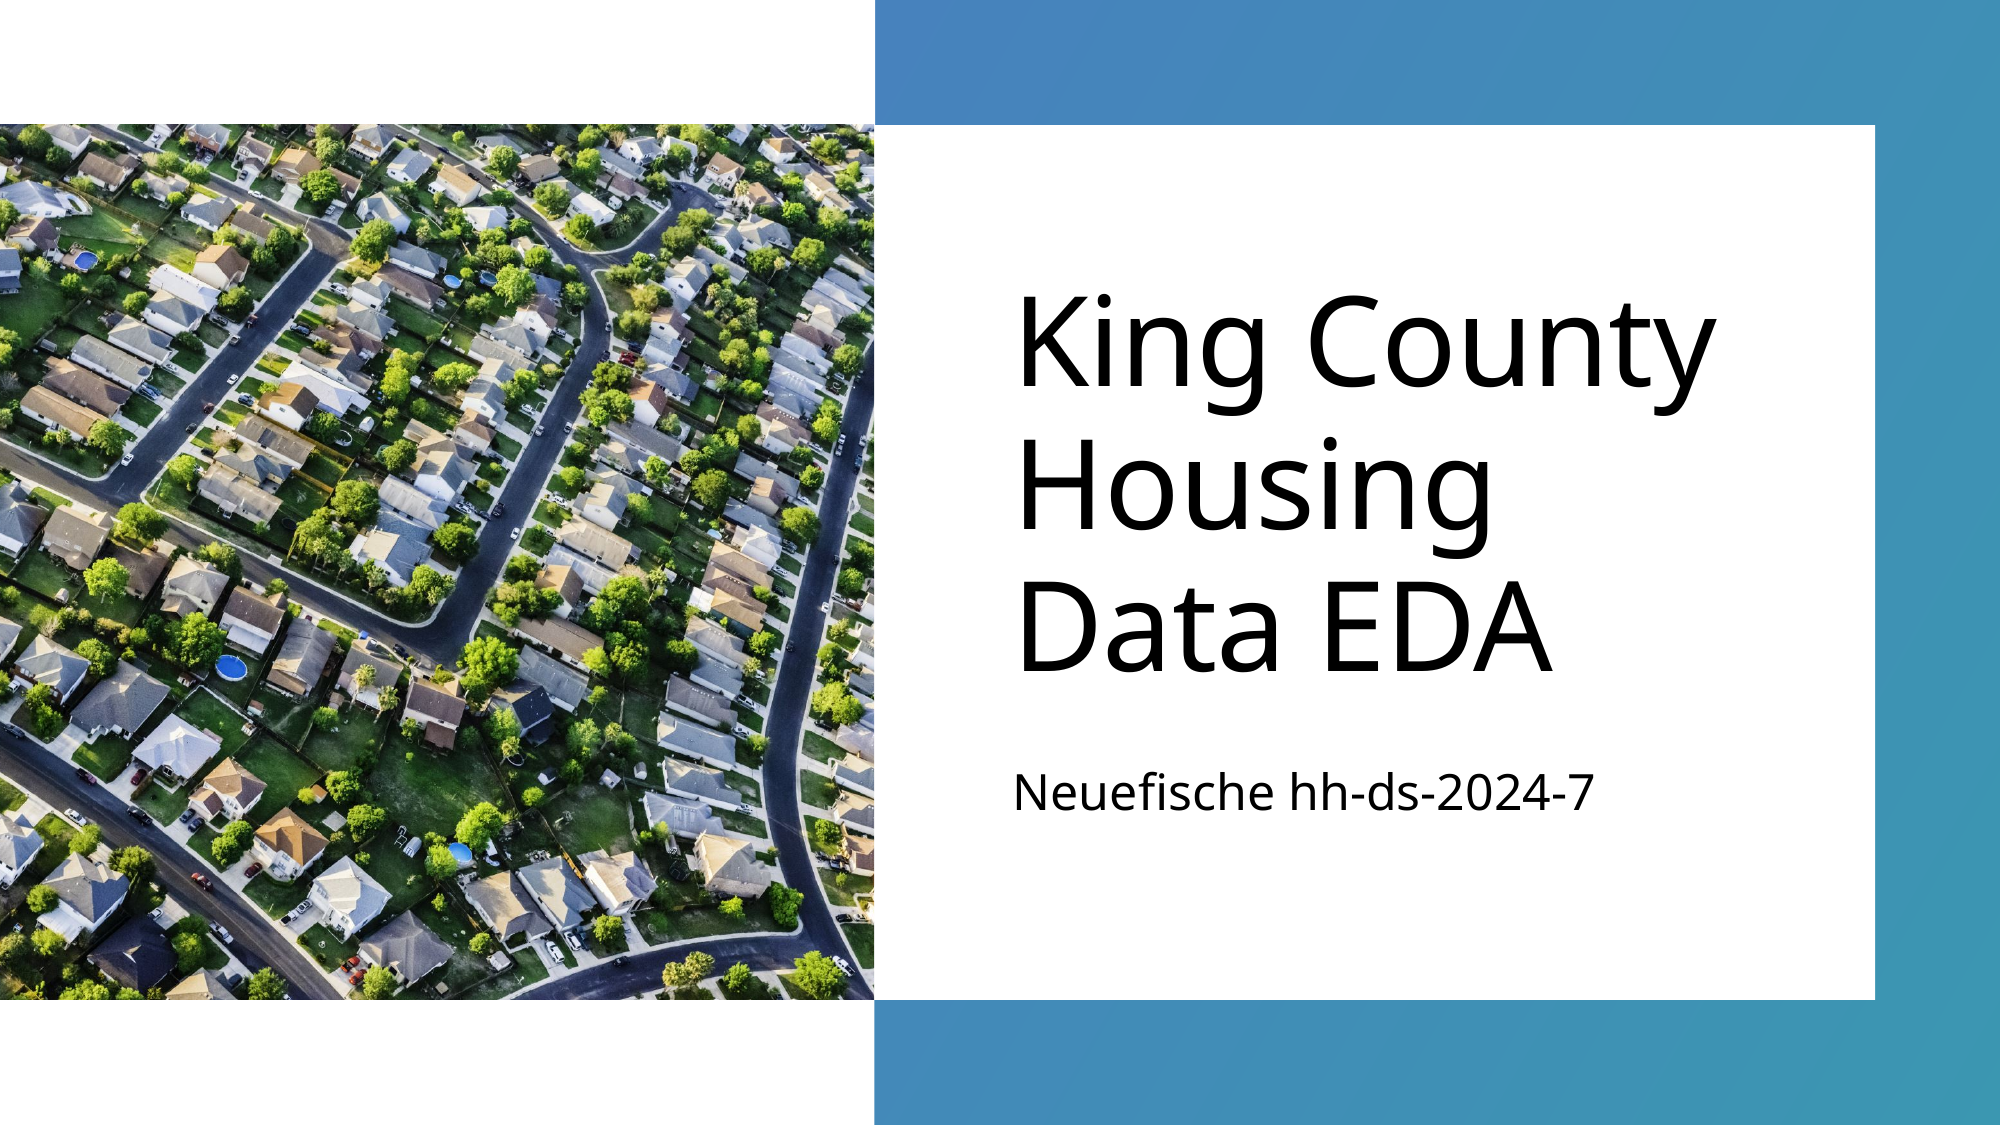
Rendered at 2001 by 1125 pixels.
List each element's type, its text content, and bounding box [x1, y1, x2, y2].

subtitle Neuefische hh-ds-2024-7 [997, 749, 1749, 905]
title King County Housing Data EDA [997, 248, 1749, 708]
picture [0, 124, 875, 1000]
text_box [0, 0, 2000, 1125]
